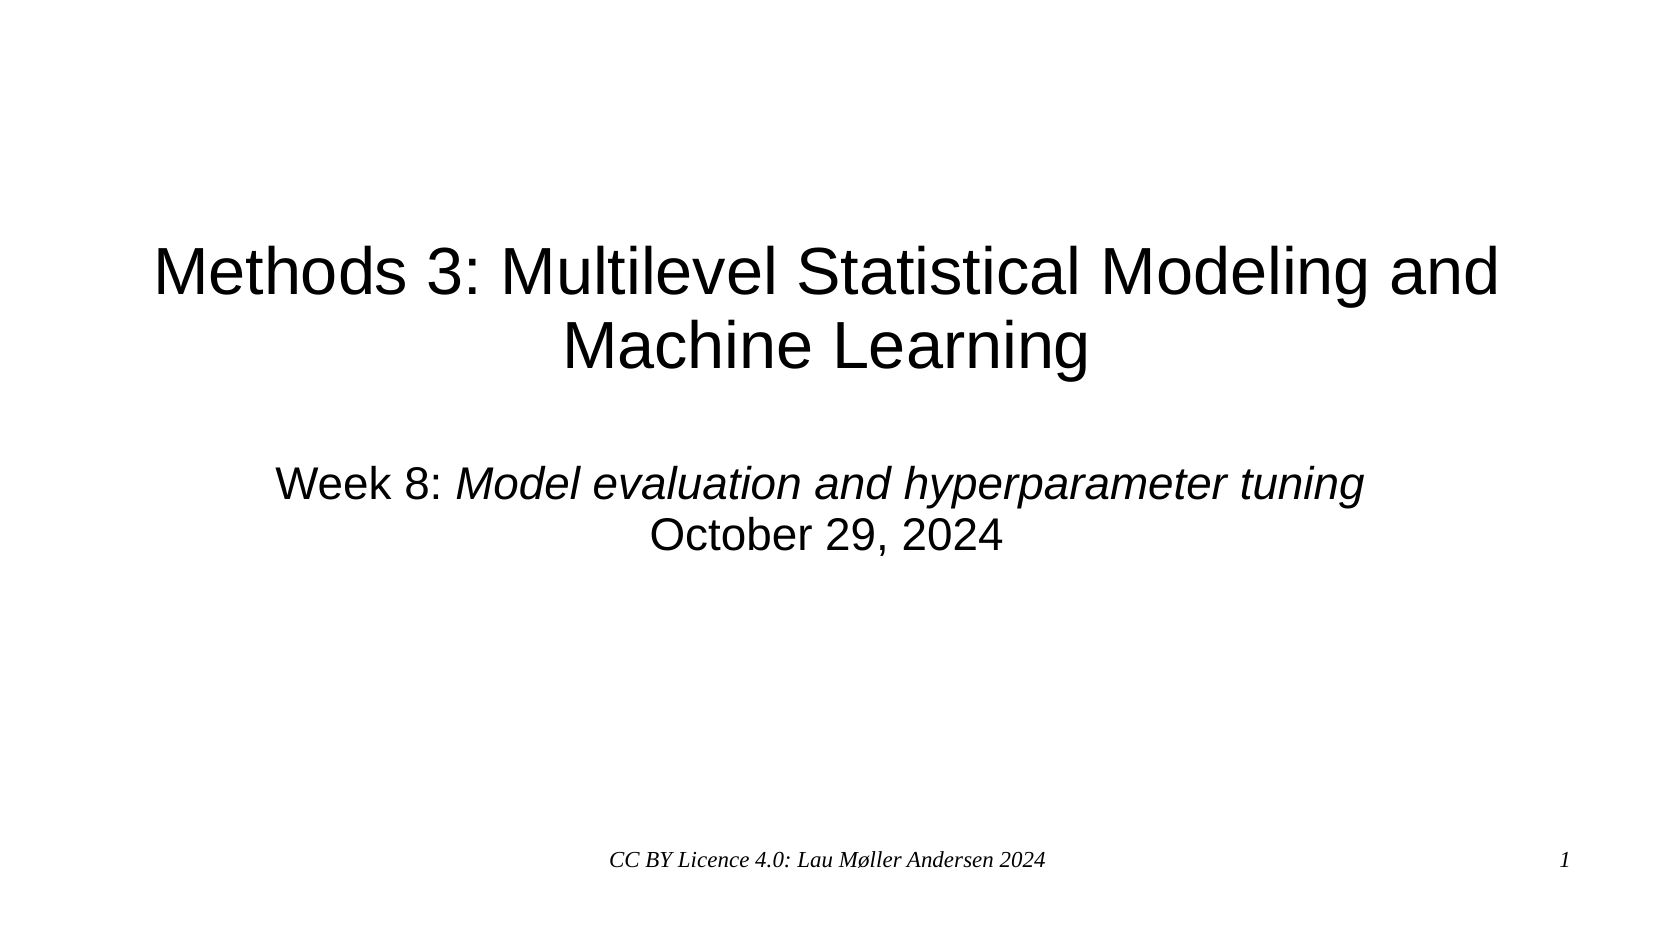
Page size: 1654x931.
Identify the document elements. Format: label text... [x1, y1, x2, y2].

subtitle Methods 3: Multilevel Statistical Modeling and Machine Learning Week 8: Model evaluation and hyperparameter tuning October 29, 2024 [82, 37, 1571, 757]
